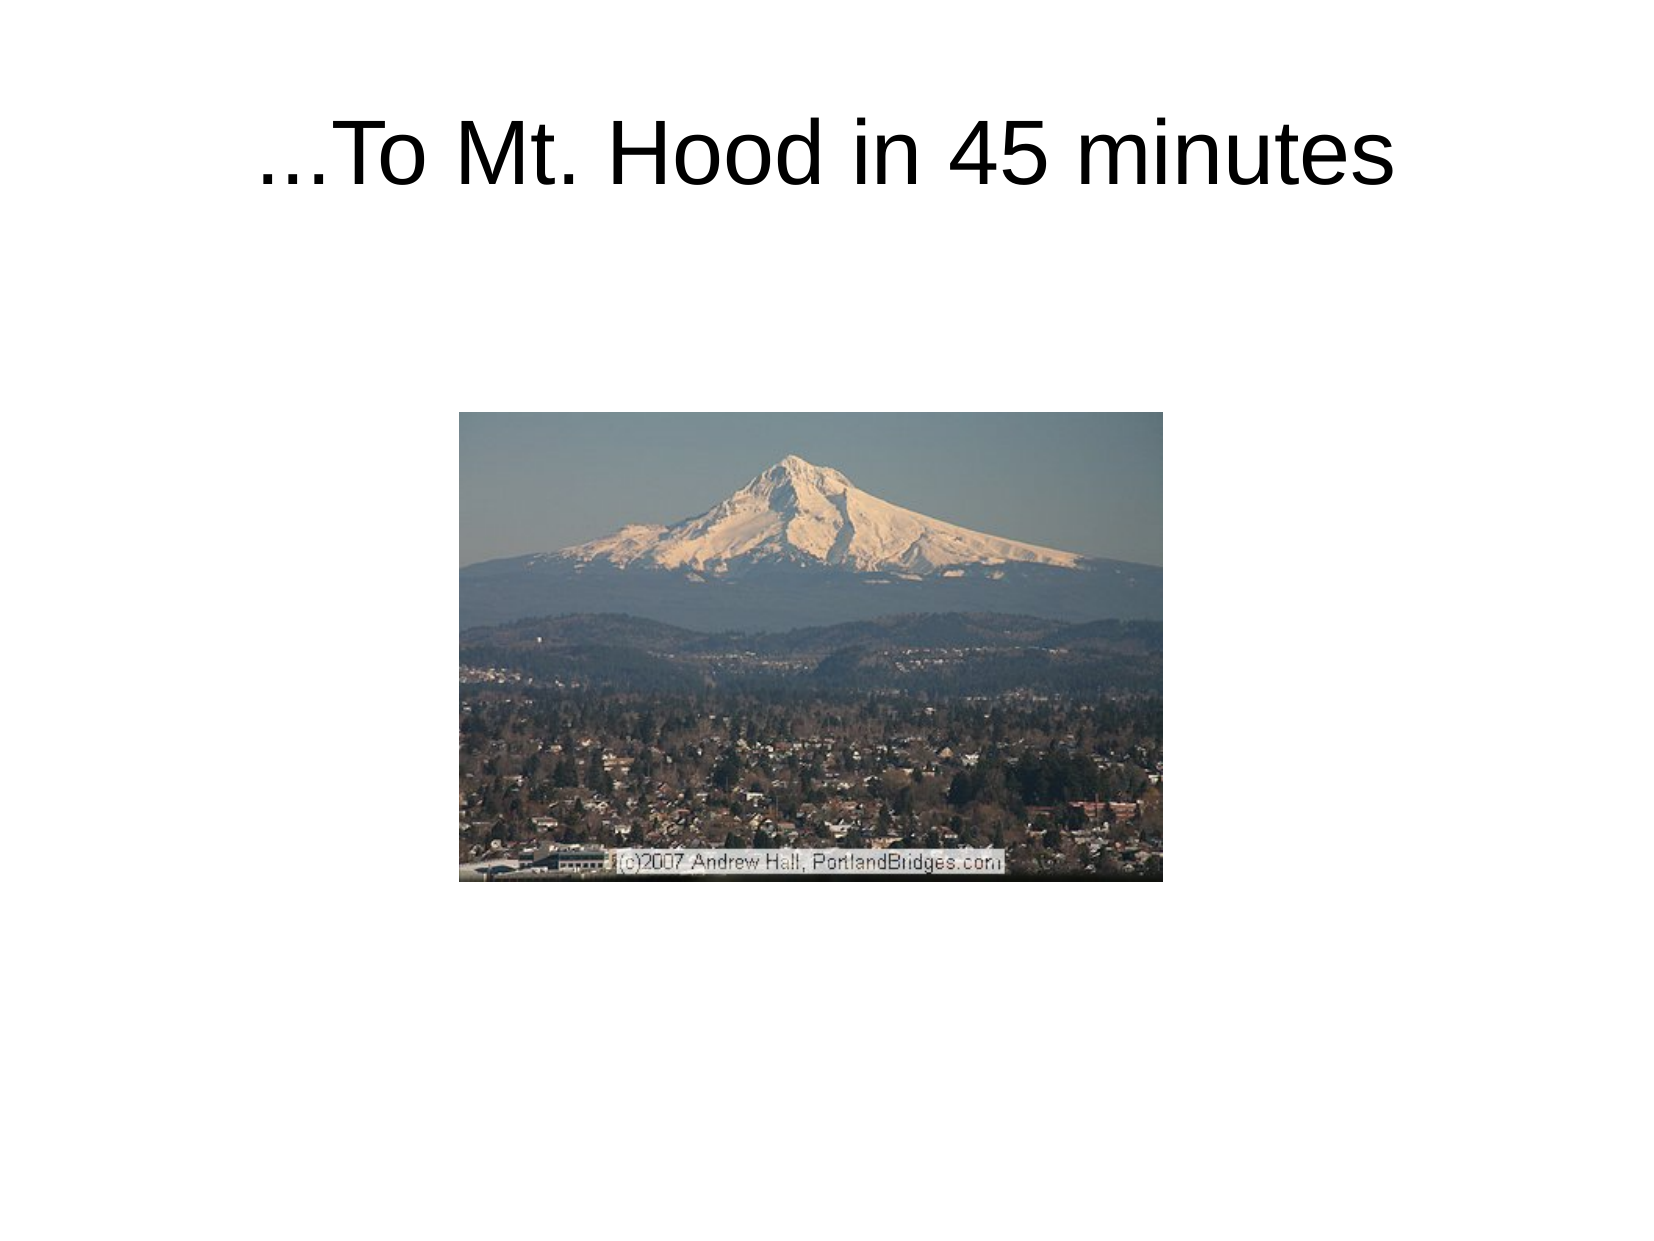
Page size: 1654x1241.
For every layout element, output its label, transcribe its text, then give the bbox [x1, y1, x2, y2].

picture [459, 412, 1163, 882]
title ...To Mt. Hood in 45 minutes [82, 56, 1571, 250]
